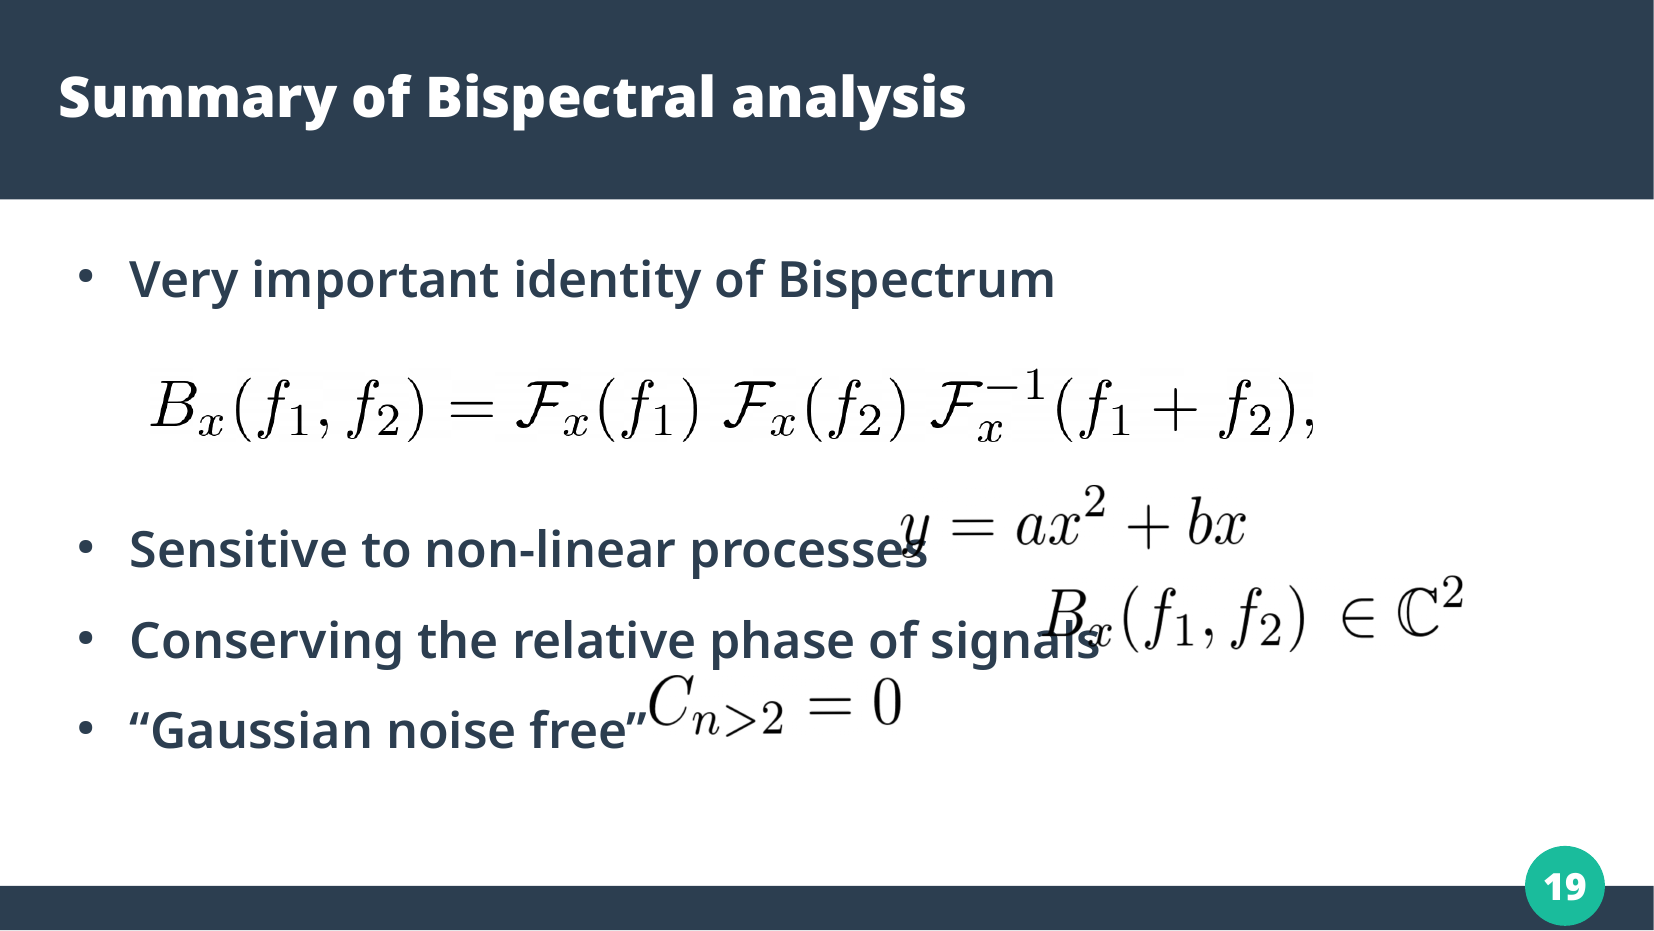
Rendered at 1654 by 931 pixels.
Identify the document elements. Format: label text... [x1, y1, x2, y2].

picture [1041, 575, 1463, 653]
picture [150, 368, 1313, 442]
picture [649, 675, 901, 737]
list Very important identity of Bispectrum Sensitive to non-linear processes Conserving the relative phase of signals “Gaussian noise free” [59, 243, 1595, 864]
title Summary of Bispectral analysis [59, 37, 1595, 155]
picture [900, 484, 1246, 558]
